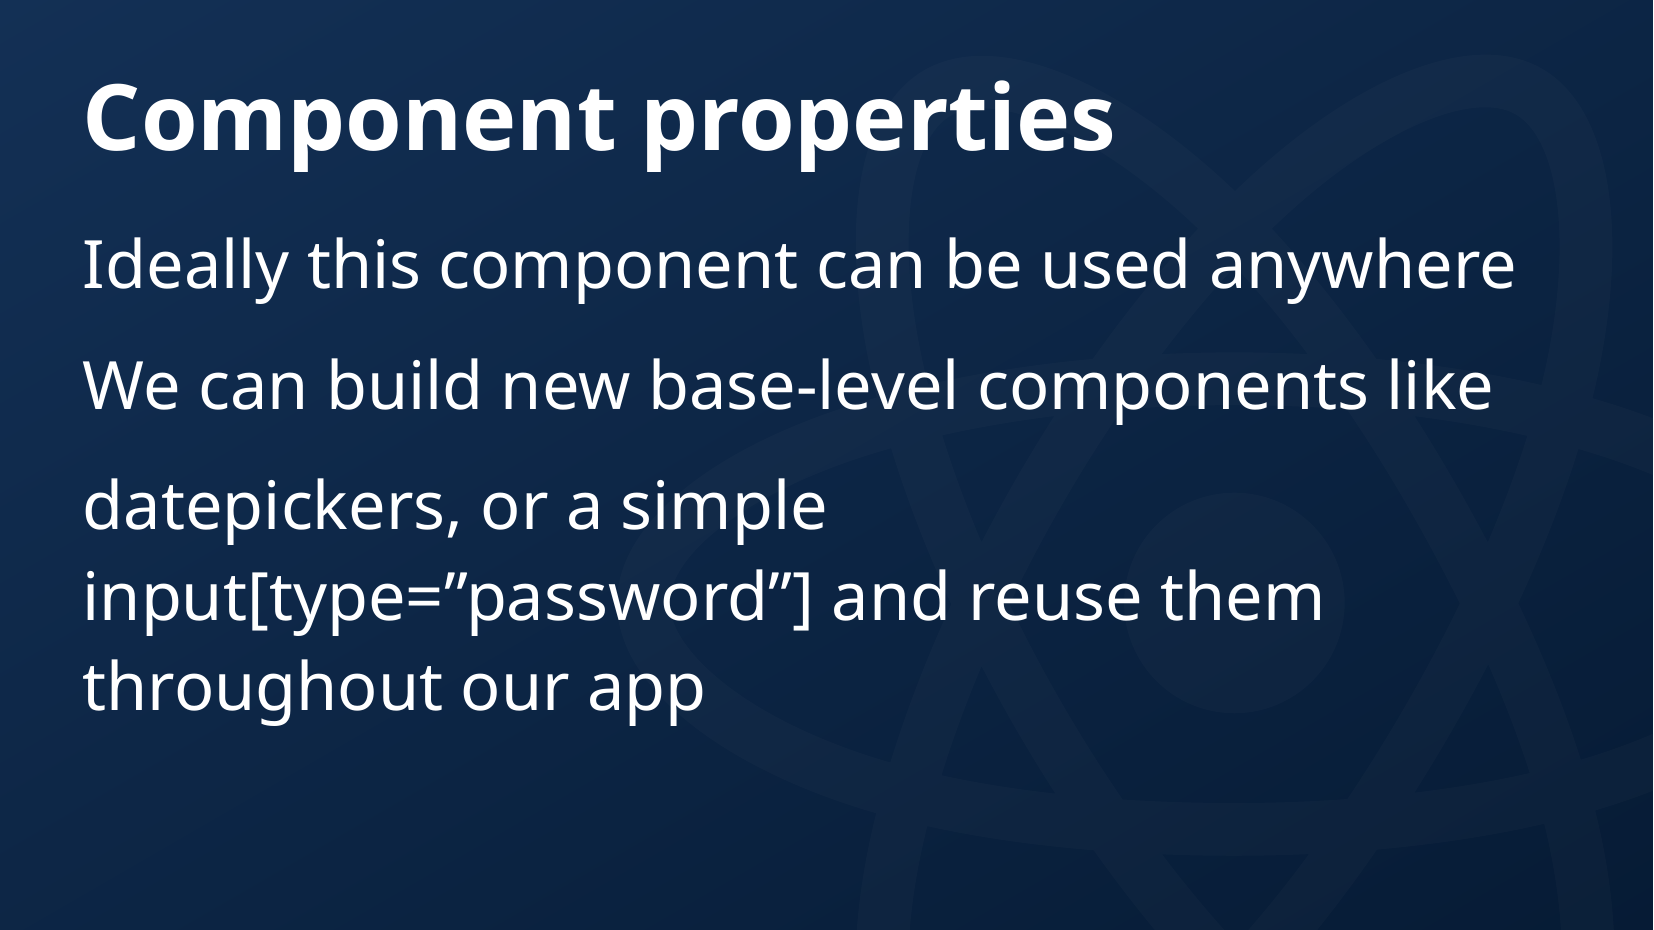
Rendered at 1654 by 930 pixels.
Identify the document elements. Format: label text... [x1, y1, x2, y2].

list Ideally this component can be used anywhere We can build new base-level components like datepickers, or a simple input[type=”password”] and reuse them throughout our app [82, 217, 1571, 757]
title Component properties [82, 37, 1571, 193]
